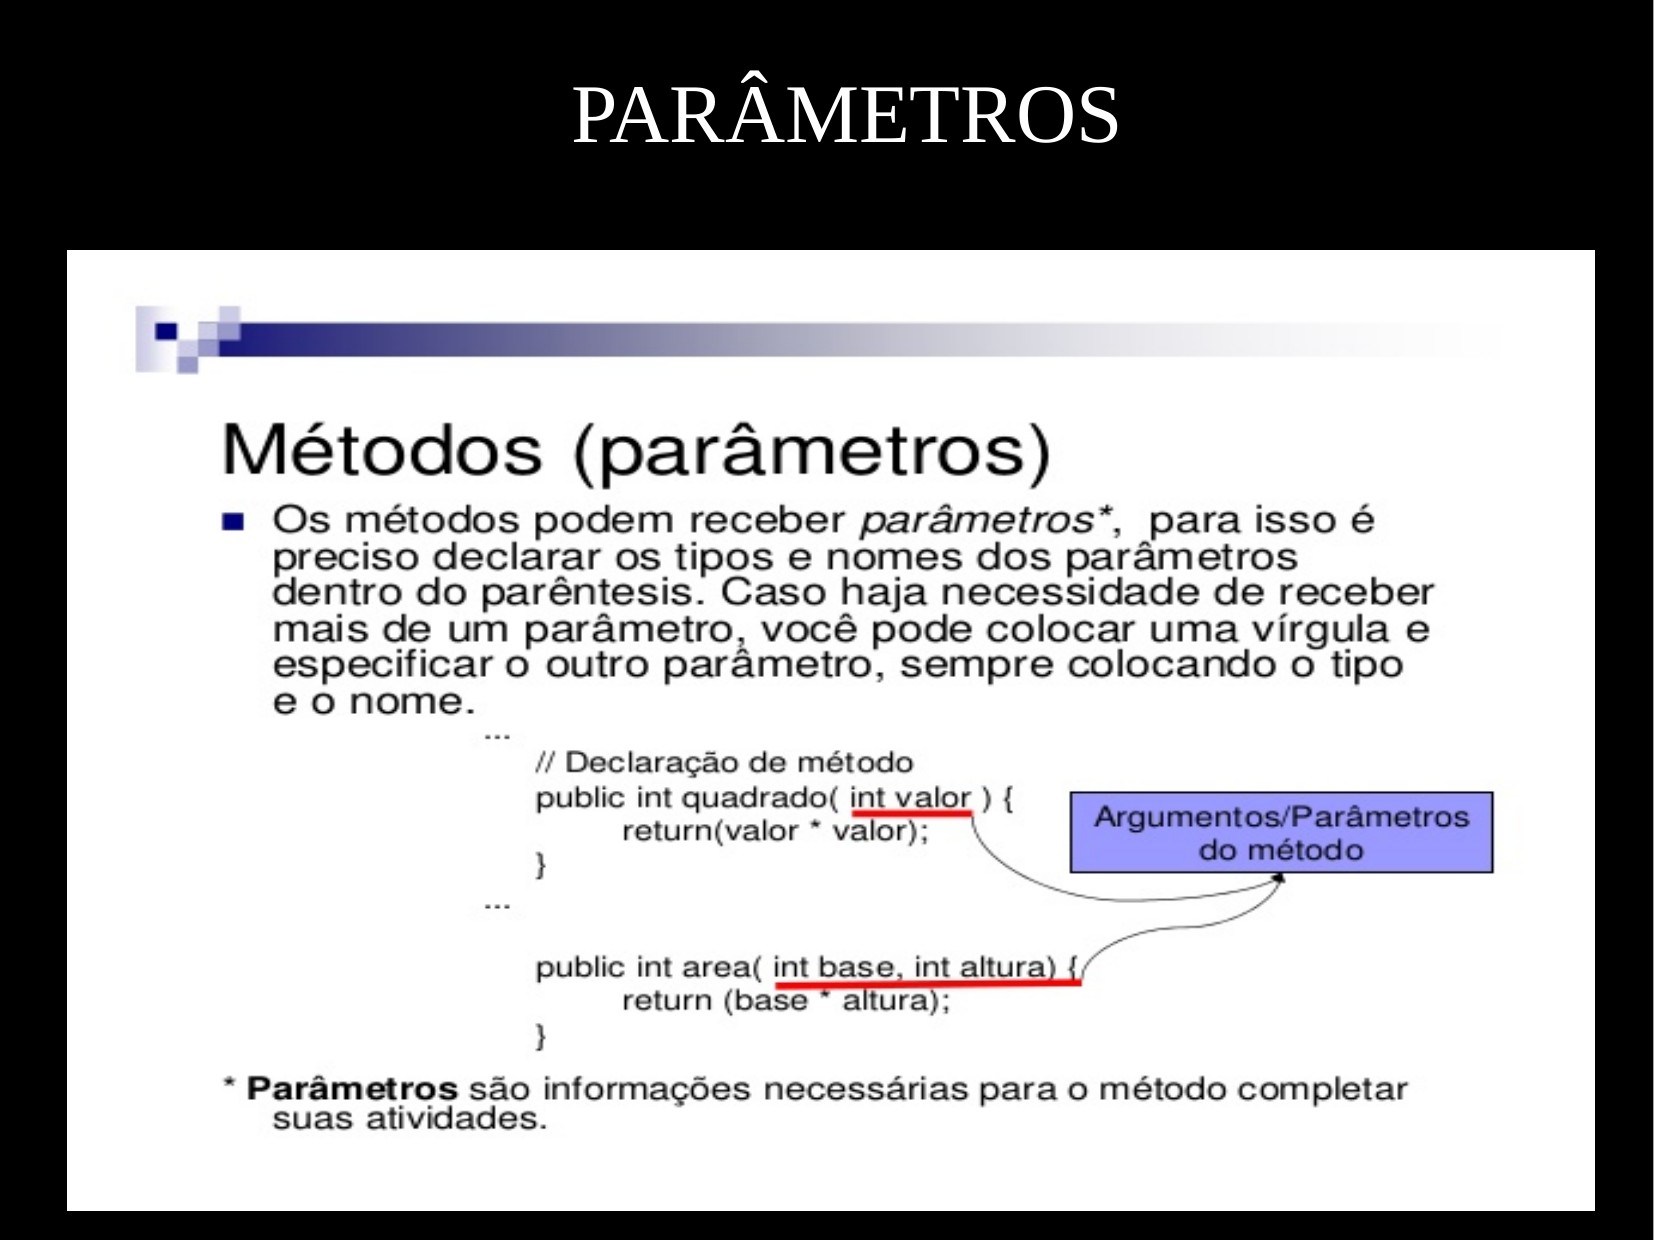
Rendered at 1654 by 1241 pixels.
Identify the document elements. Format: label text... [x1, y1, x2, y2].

picture [67, 250, 1595, 1211]
text_box PARÂMETROS [141, 60, 1513, 250]
